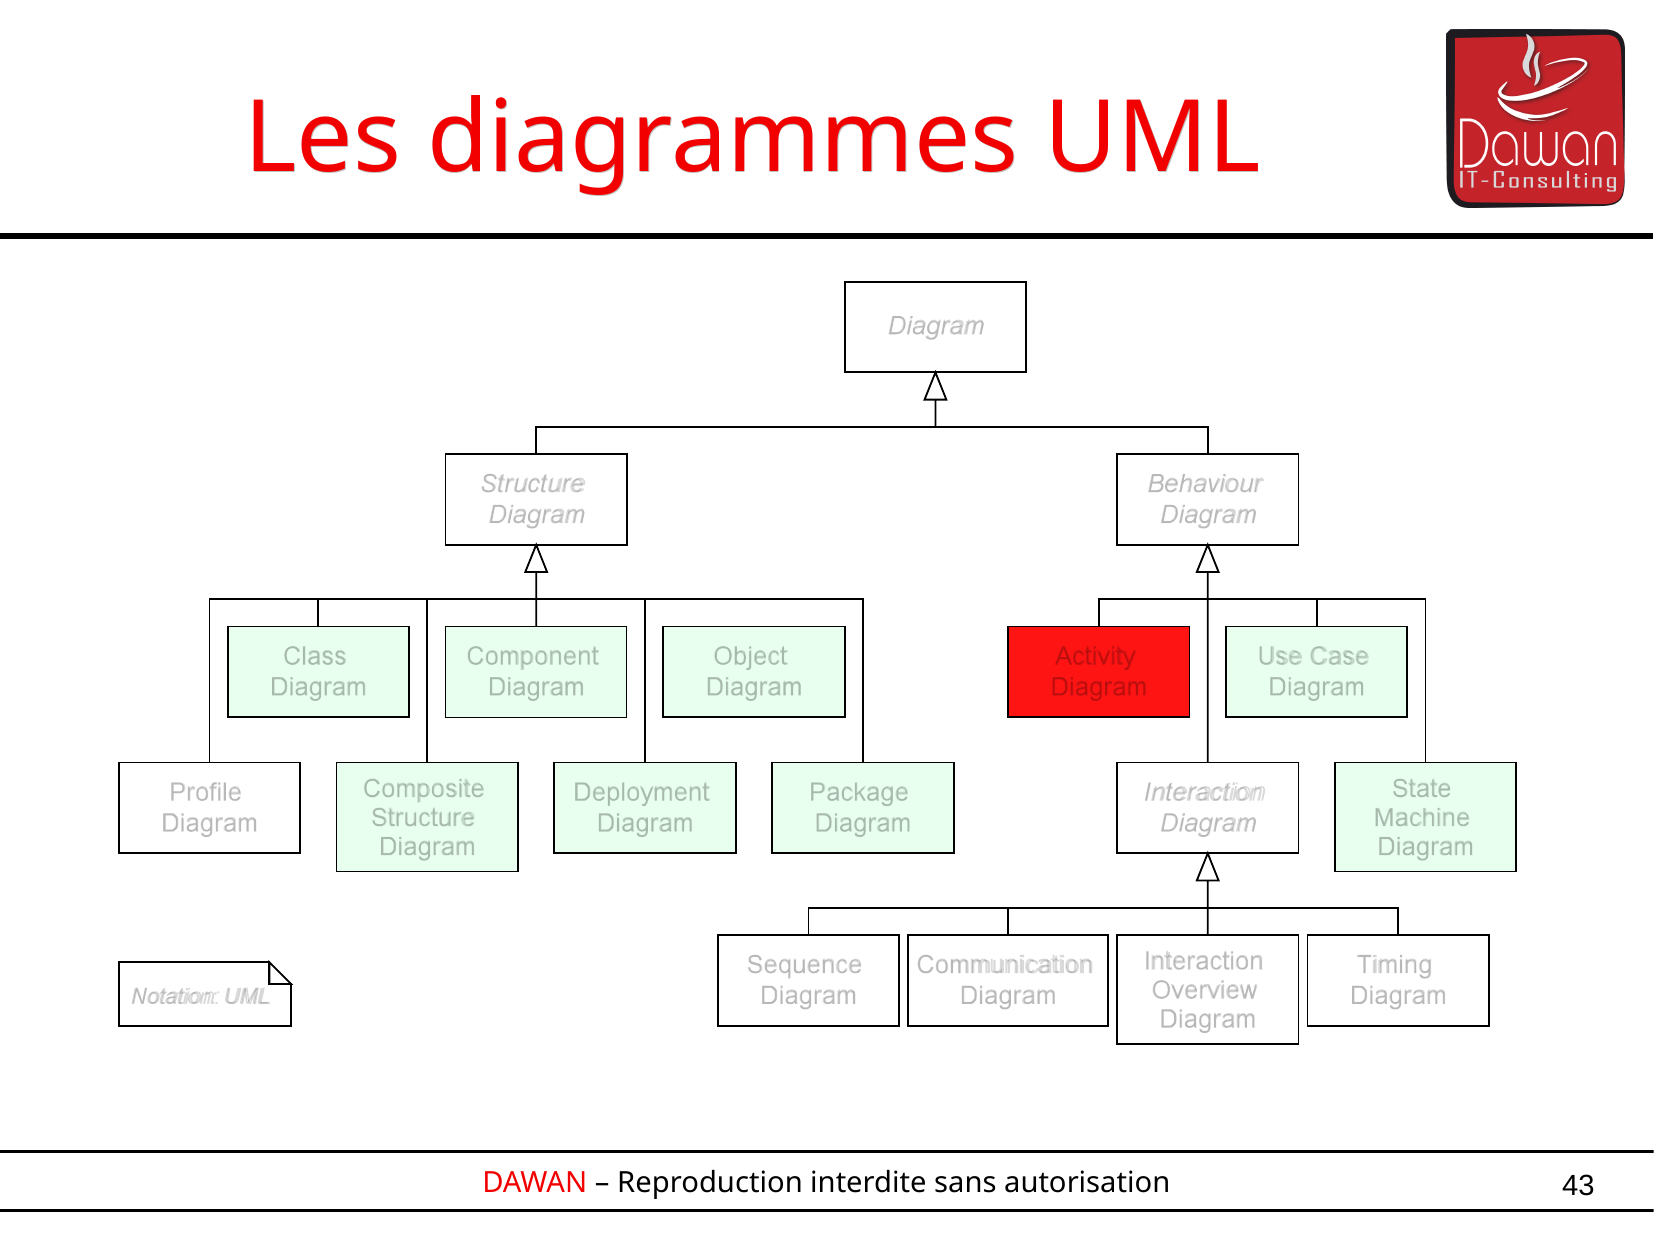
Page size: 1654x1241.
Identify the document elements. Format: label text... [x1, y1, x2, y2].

text_box [1008, 626, 1190, 718]
text_box [271, 967, 287, 983]
text_box [664, 627, 844, 716]
text_box [1118, 936, 1298, 1043]
text_box [1225, 626, 1408, 718]
text_box [719, 936, 898, 1025]
text_box [337, 763, 517, 871]
text_box [229, 627, 408, 716]
picture [1447, 29, 1625, 208]
title Les diagrammes UML [59, 29, 1447, 237]
text_box [1334, 762, 1517, 872]
text_box [1118, 763, 1298, 852]
text_box [445, 626, 627, 718]
text_box [909, 936, 1107, 1025]
text_box [554, 762, 736, 854]
text_box [1118, 455, 1298, 544]
text_box [120, 763, 299, 852]
text_box [772, 762, 954, 854]
text_box [846, 283, 1025, 371]
text_box [446, 455, 626, 544]
text_box [1308, 936, 1488, 1025]
text_box [120, 963, 290, 1025]
